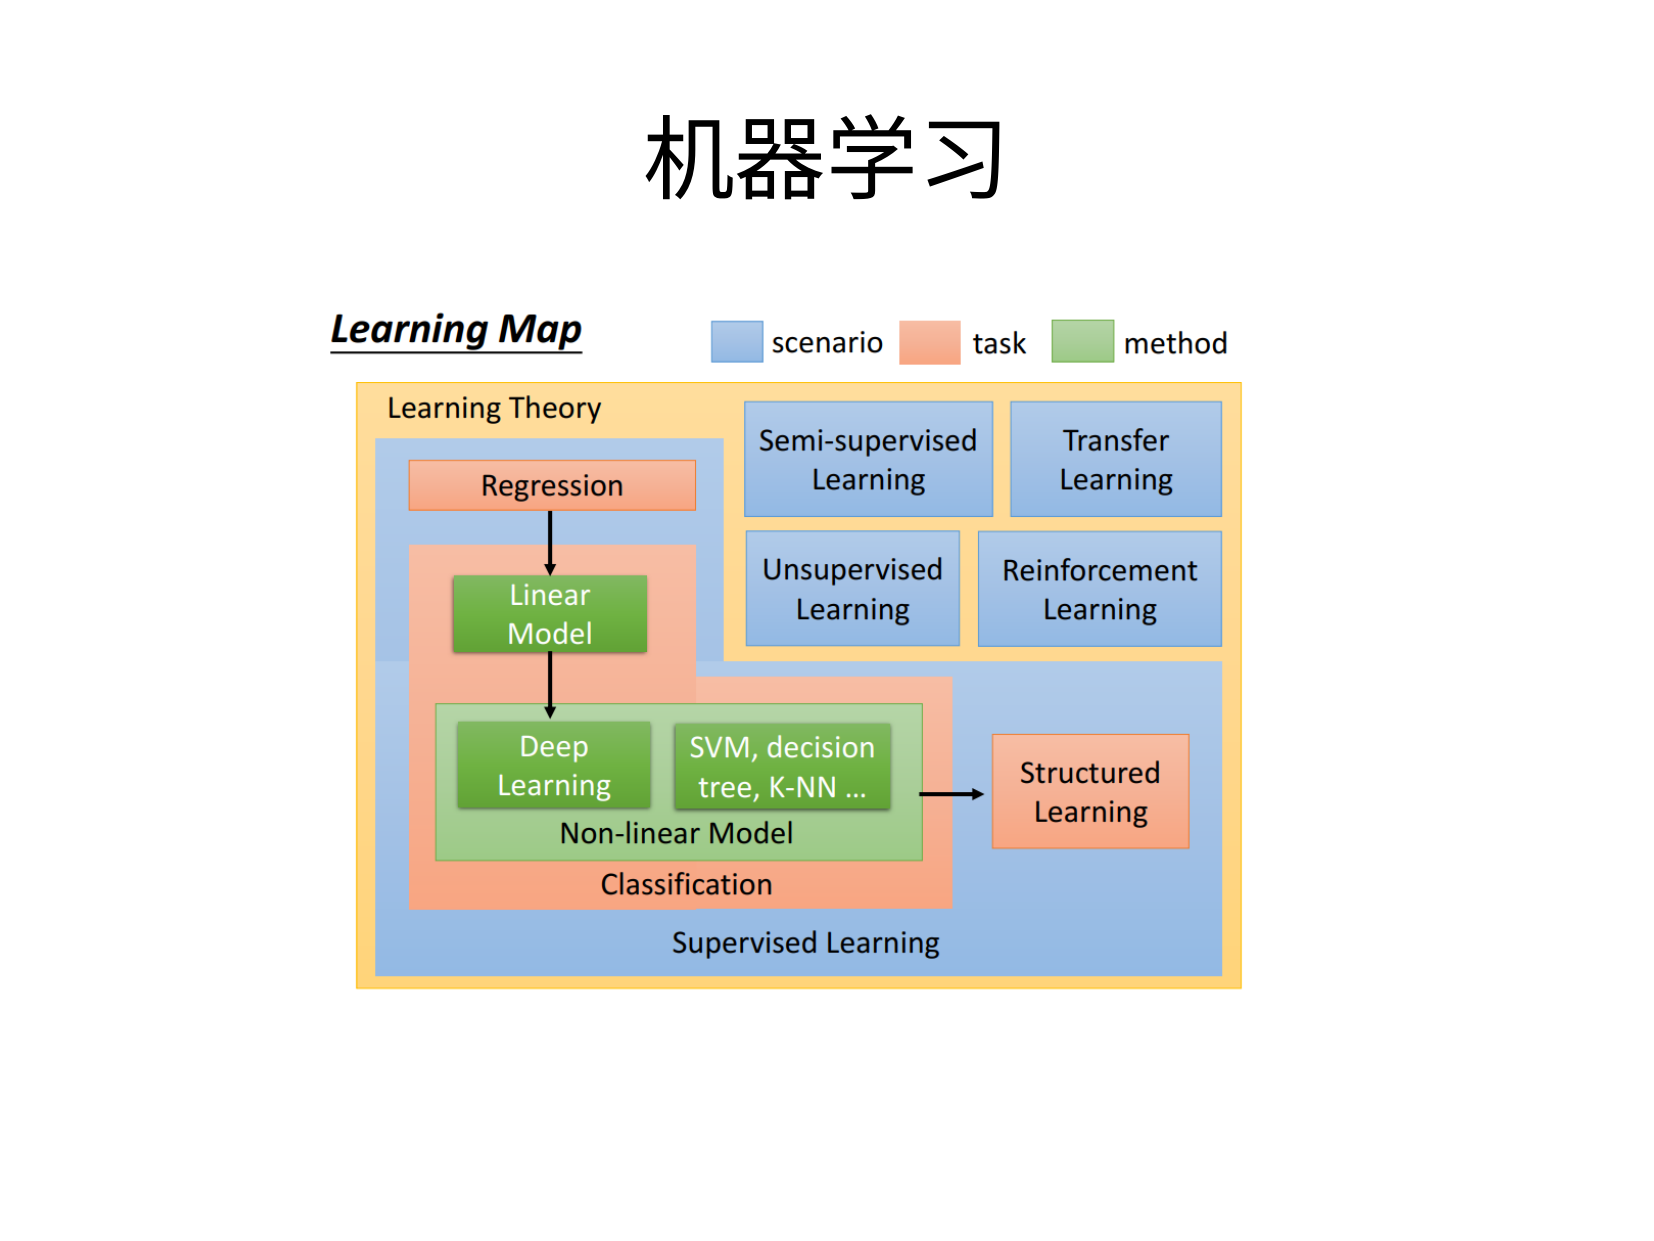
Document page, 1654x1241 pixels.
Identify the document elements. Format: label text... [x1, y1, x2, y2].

picture [315, 290, 1258, 1010]
title 机器学习 [82, 49, 1571, 257]
